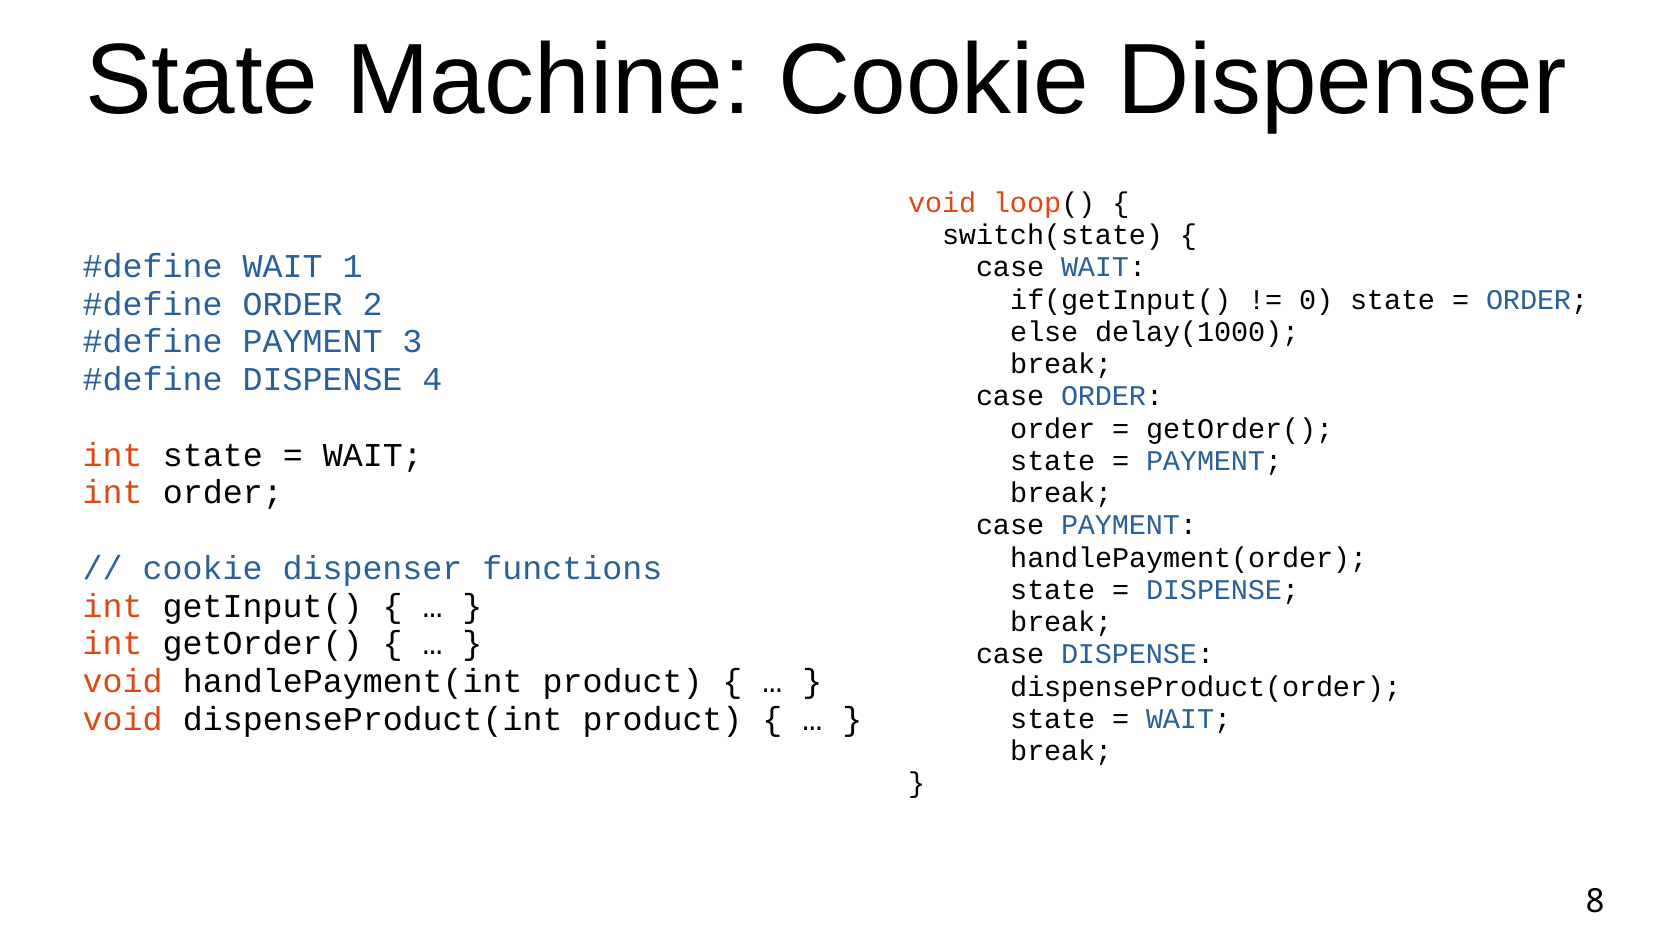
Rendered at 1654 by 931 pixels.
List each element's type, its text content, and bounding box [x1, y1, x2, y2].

list void loop() { switch(state) { case WAIT: if(getInput() != 0) state = ORDER; else delay(1000); break; case ORDER: order = getOrder(); state = PAYMENT; break; case PAYMENT: handlePayment(order); state = DISPENSE; break; case DISPENSE: dispenseProduct(order); state = WAIT; break; } [908, 180, 1591, 811]
list #define WAIT 1 #define ORDER 2 #define PAYMENT 3 #define DISPENSE 4 int state = WAIT; int order; // cookie dispenser functions int getInput() { … } int getOrder() { … } void handlePayment(int product) { … } void dispenseProduct(int product) { … } [82, 180, 871, 811]
title State Machine: Cookie Dispenser [82, 1, 1571, 157]
